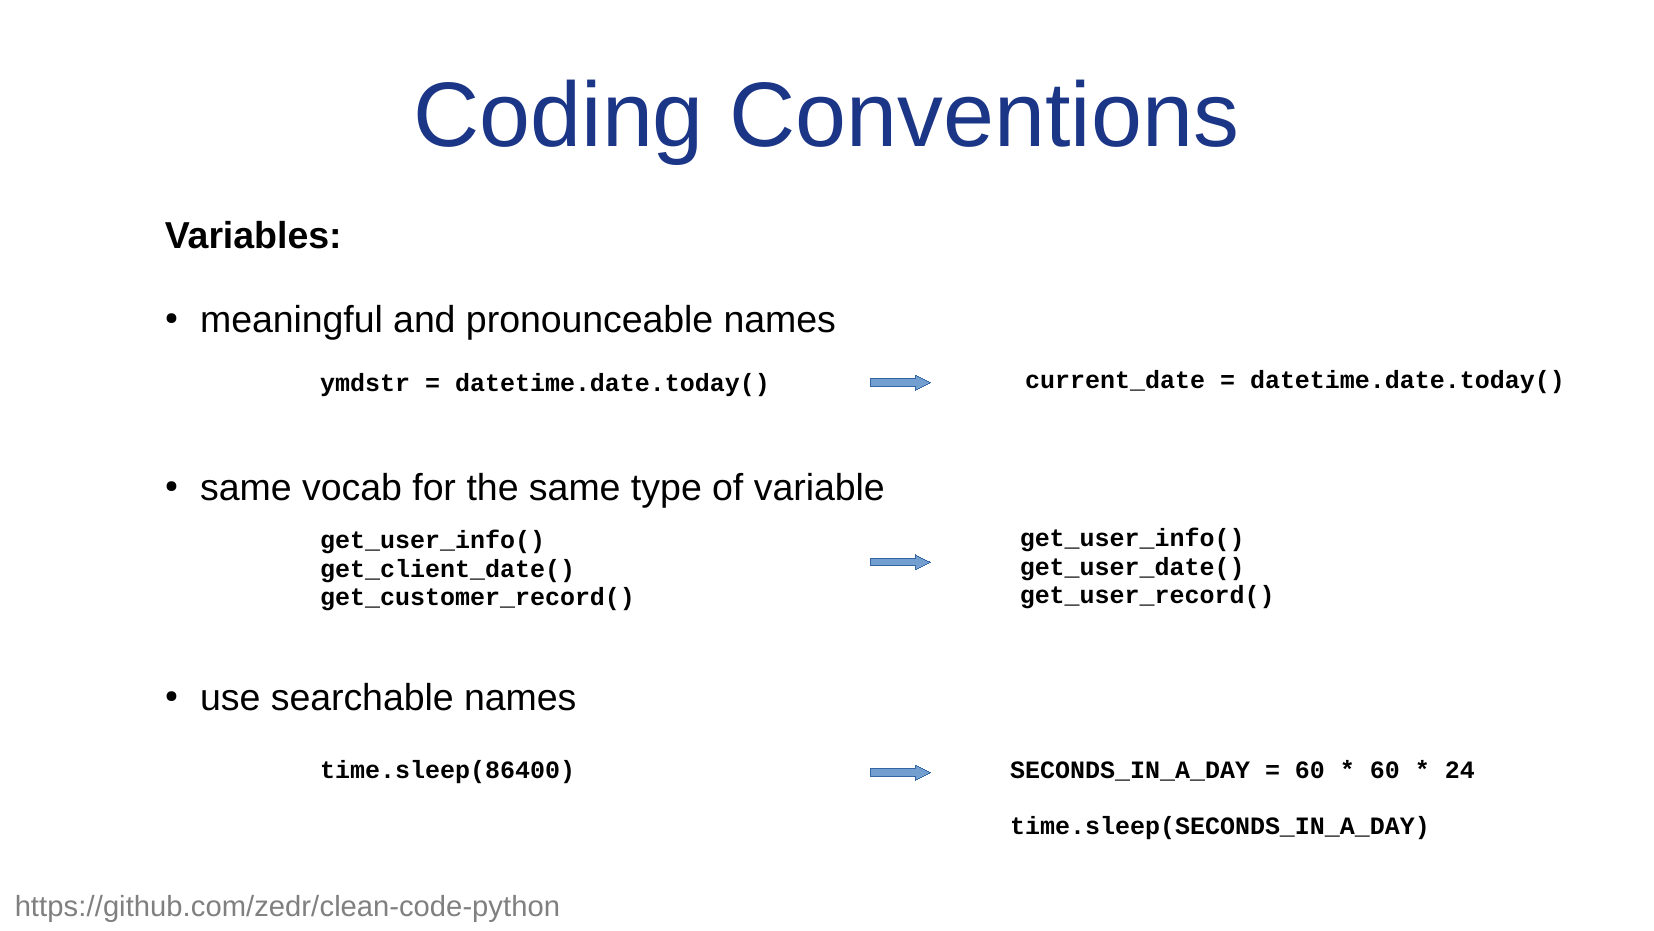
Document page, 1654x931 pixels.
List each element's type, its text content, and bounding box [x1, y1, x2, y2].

text_box get_user_info() get_client_date() get_customer_record() [305, 520, 826, 621]
text_box [870, 554, 931, 570]
text_box time.sleep(86400) [305, 750, 826, 822]
text_box [870, 765, 931, 781]
title Coding Conventions [82, 37, 1571, 193]
text_box SECONDS_IN_A_DAY = 60 * 60 * 24 time.sleep(SECONDS_IN_A_DAY) [995, 750, 1516, 850]
text_box ymdstr = datetime.date.today() [305, 363, 826, 436]
text_box [870, 375, 931, 391]
text_box get_user_info() get_user_date() get_user_record() [1005, 518, 1525, 619]
text_box Variables: meaningful and pronounceable names same vocab for the same type of variable use searchable names [150, 207, 1531, 882]
text_box https://github.com/zedr/clean-code-python [0, 882, 1651, 931]
text_box current_date = datetime.date.today() [1010, 360, 1636, 432]
